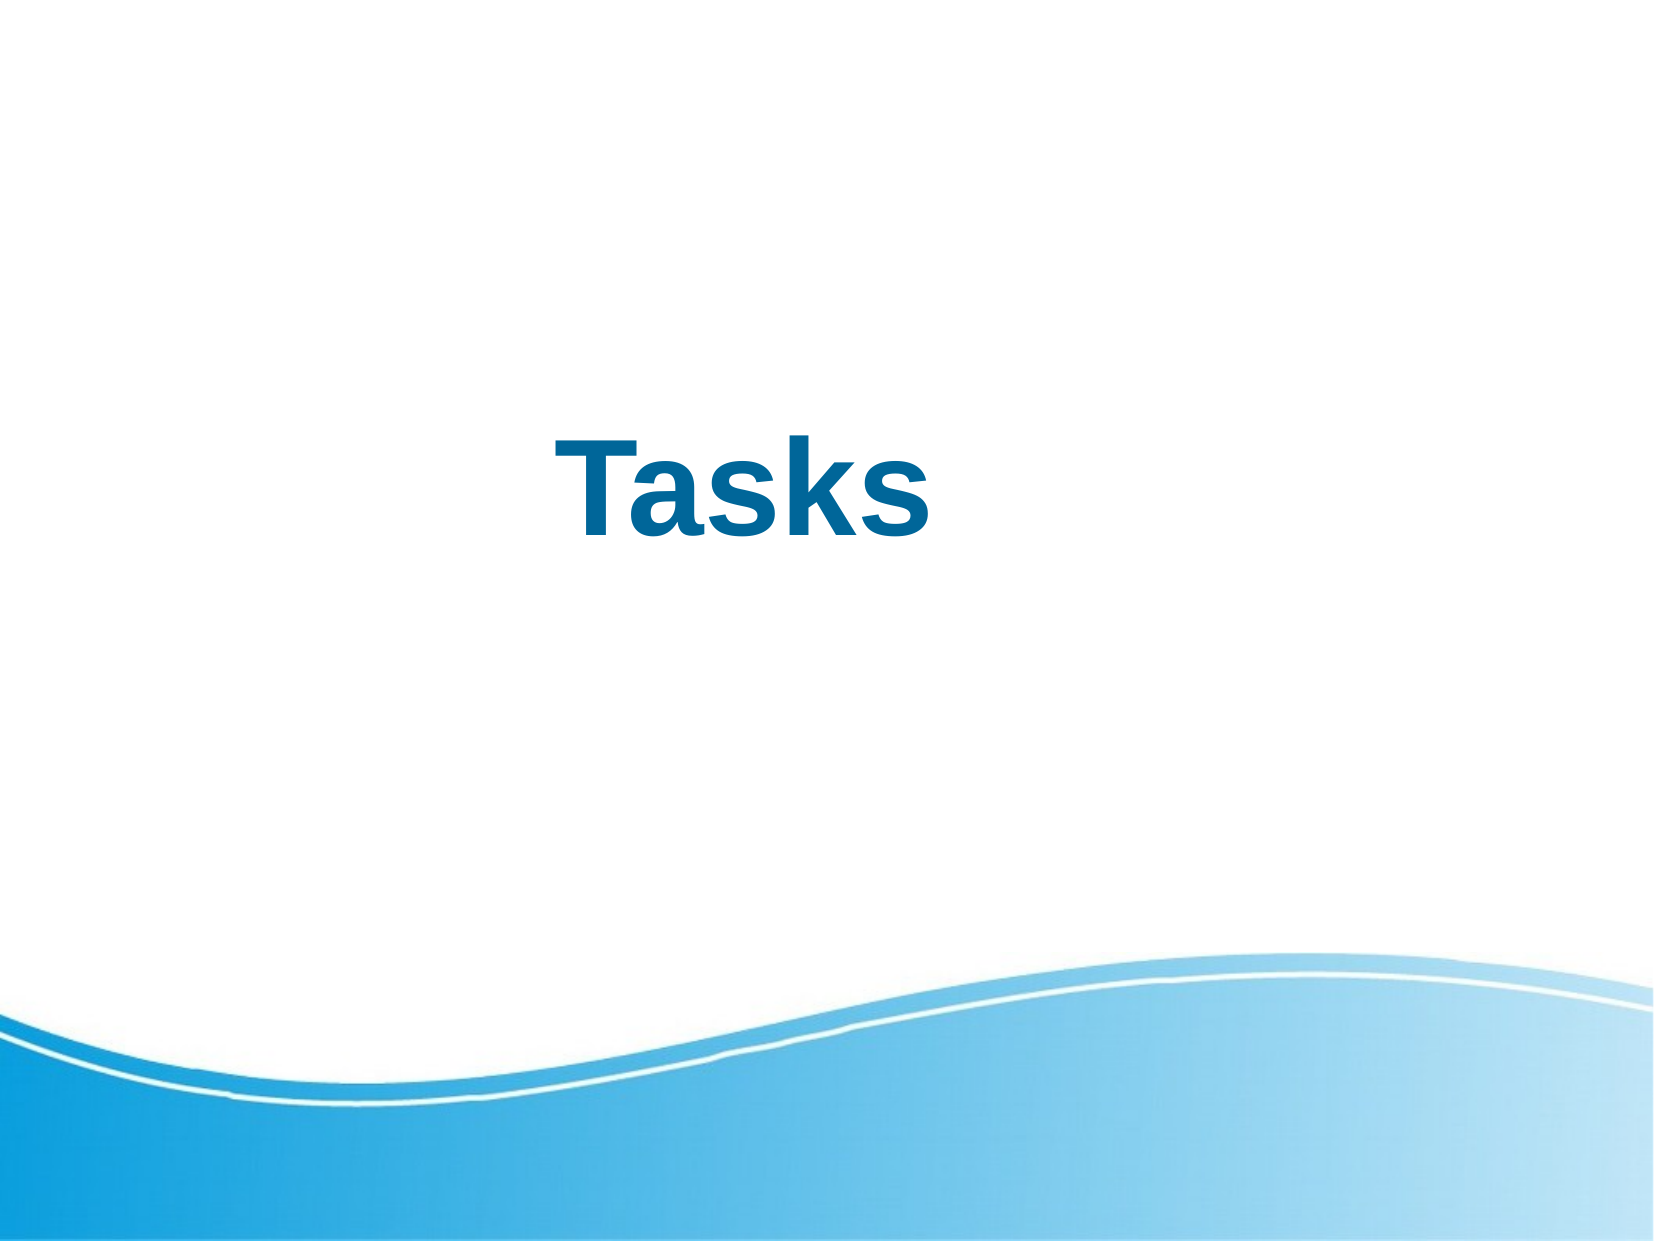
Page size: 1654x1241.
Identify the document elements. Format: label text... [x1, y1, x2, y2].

picture [0, 952, 1654, 1241]
title Tasks [0, 384, 1489, 592]
